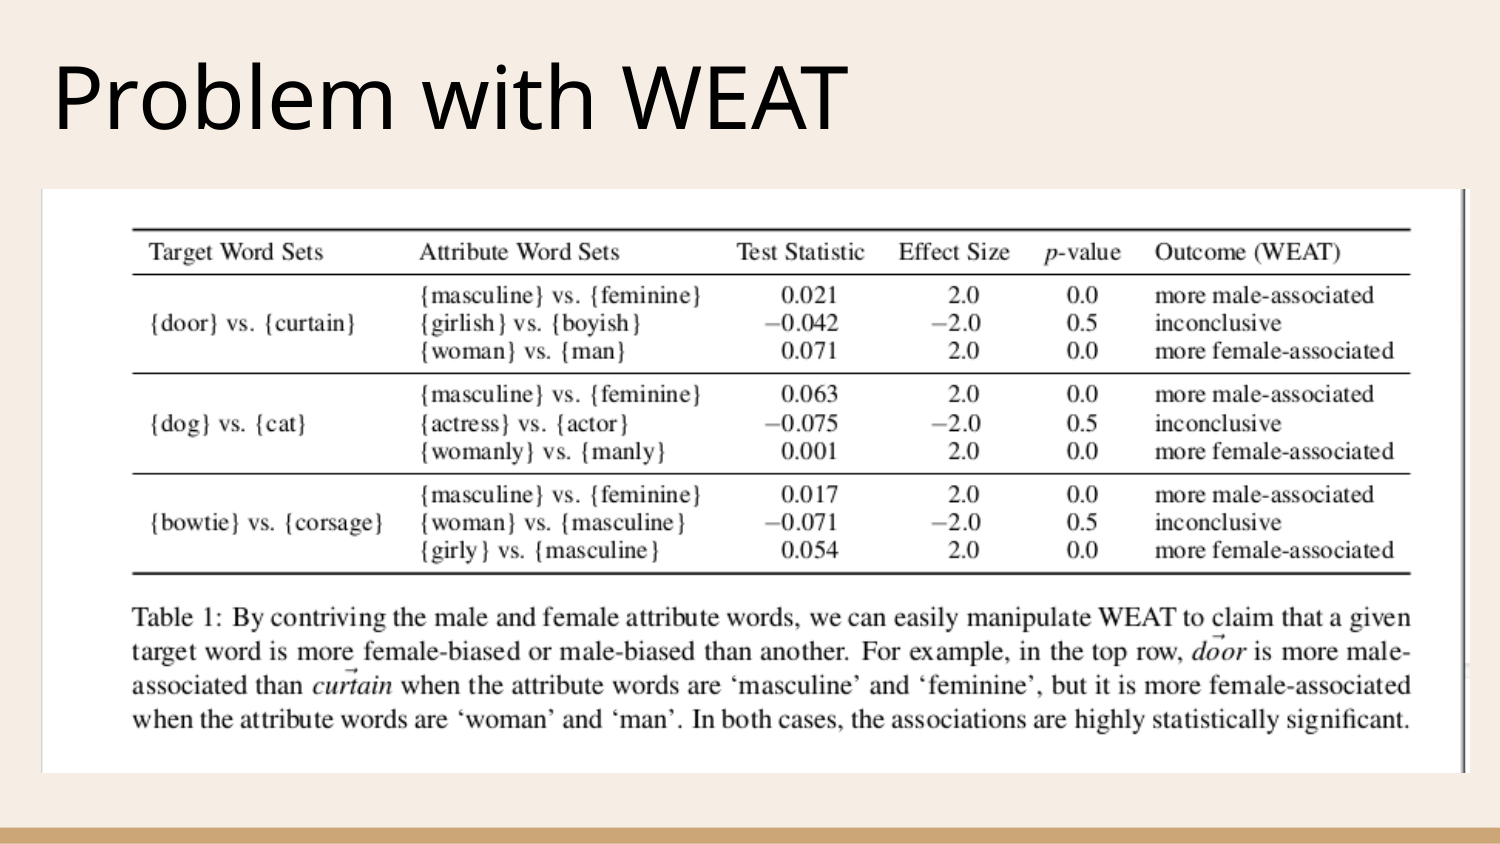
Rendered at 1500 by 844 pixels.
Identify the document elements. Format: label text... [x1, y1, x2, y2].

picture [41, 189, 1470, 773]
text_box Problem with WEAT [36, 27, 1396, 163]
